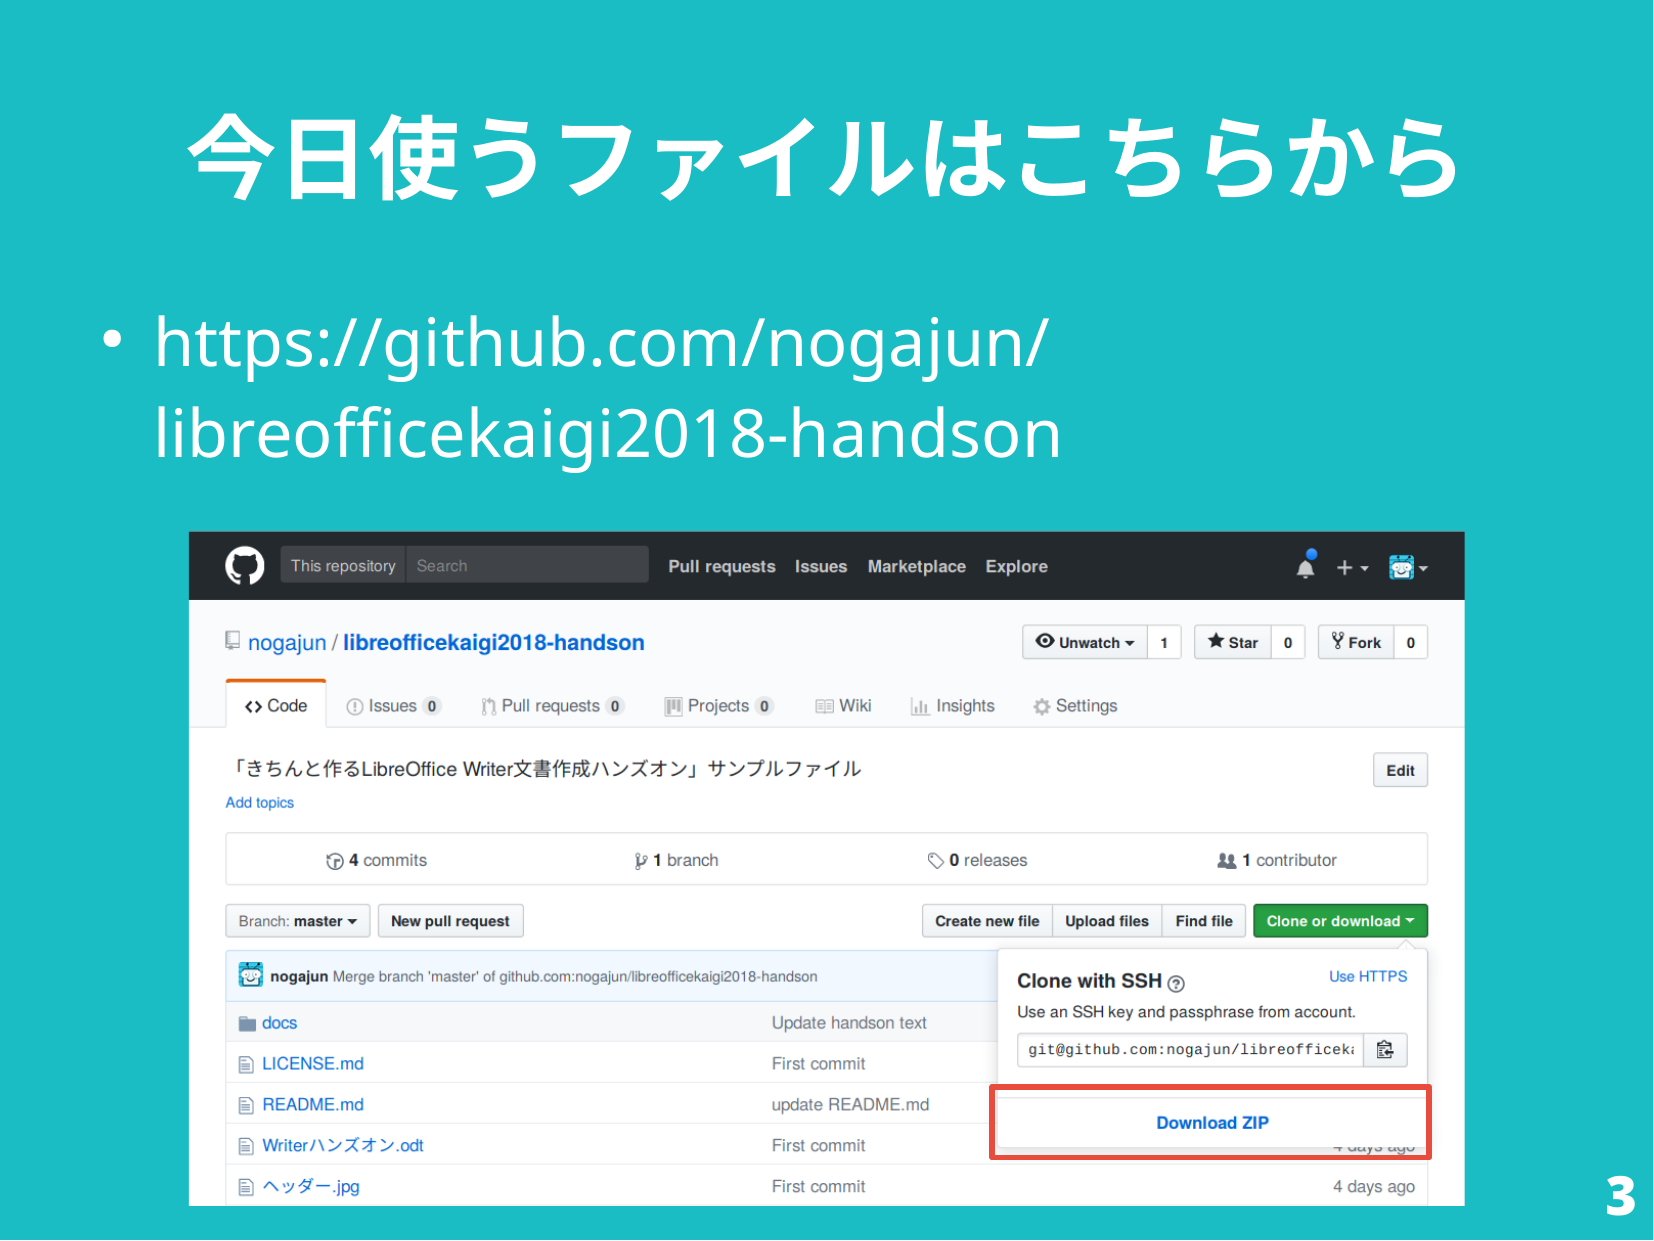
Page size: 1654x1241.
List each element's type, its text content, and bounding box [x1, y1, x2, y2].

list https://github.com/nogajun/libreofficekaigi2018-handson [82, 295, 1571, 591]
picture [188, 531, 1465, 1206]
title 今日使うファイルはこちらから [82, 49, 1571, 257]
